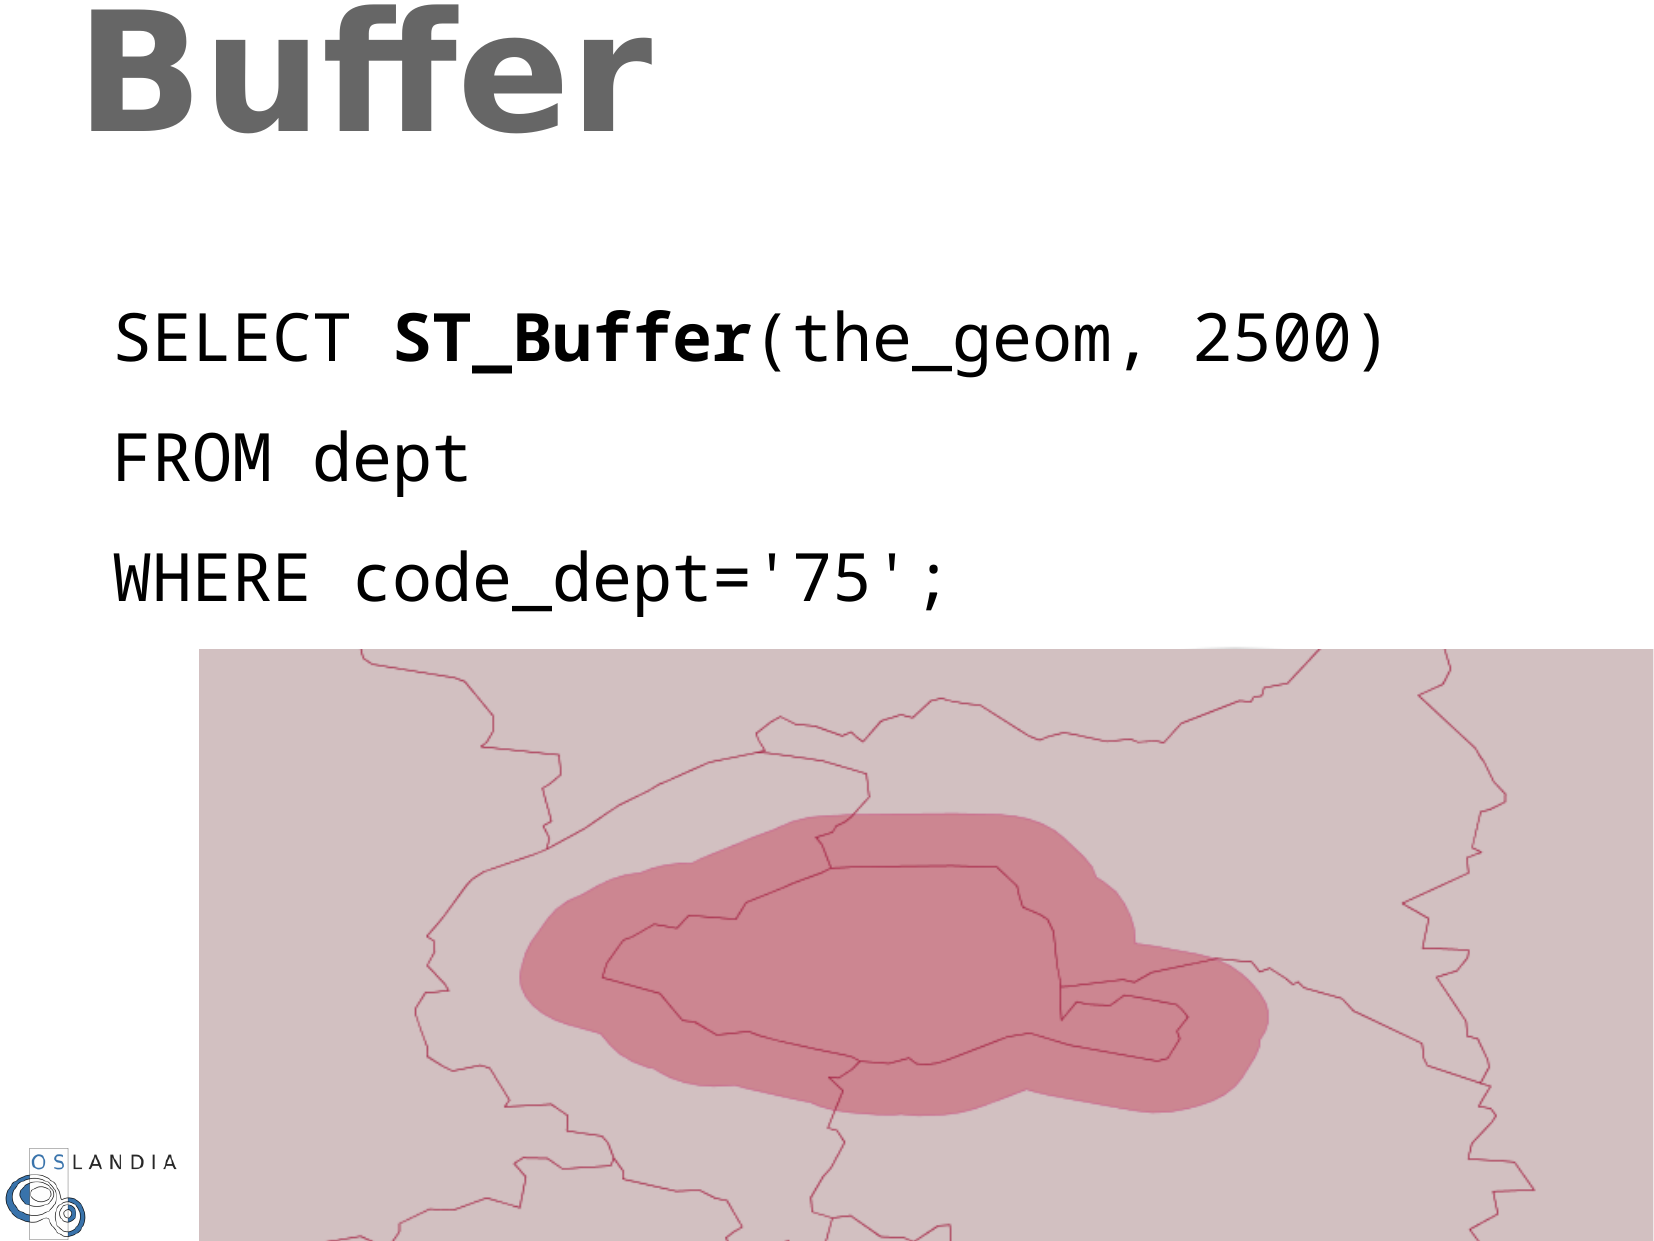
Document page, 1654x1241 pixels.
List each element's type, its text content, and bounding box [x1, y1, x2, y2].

list SELECT ST_Buffer(the_geom, 2500) FROM dept WHERE code_dept='75'; [82, 290, 1571, 1109]
title Buffer [76, 0, 1565, 171]
picture [0, 0, 1654, 1241]
